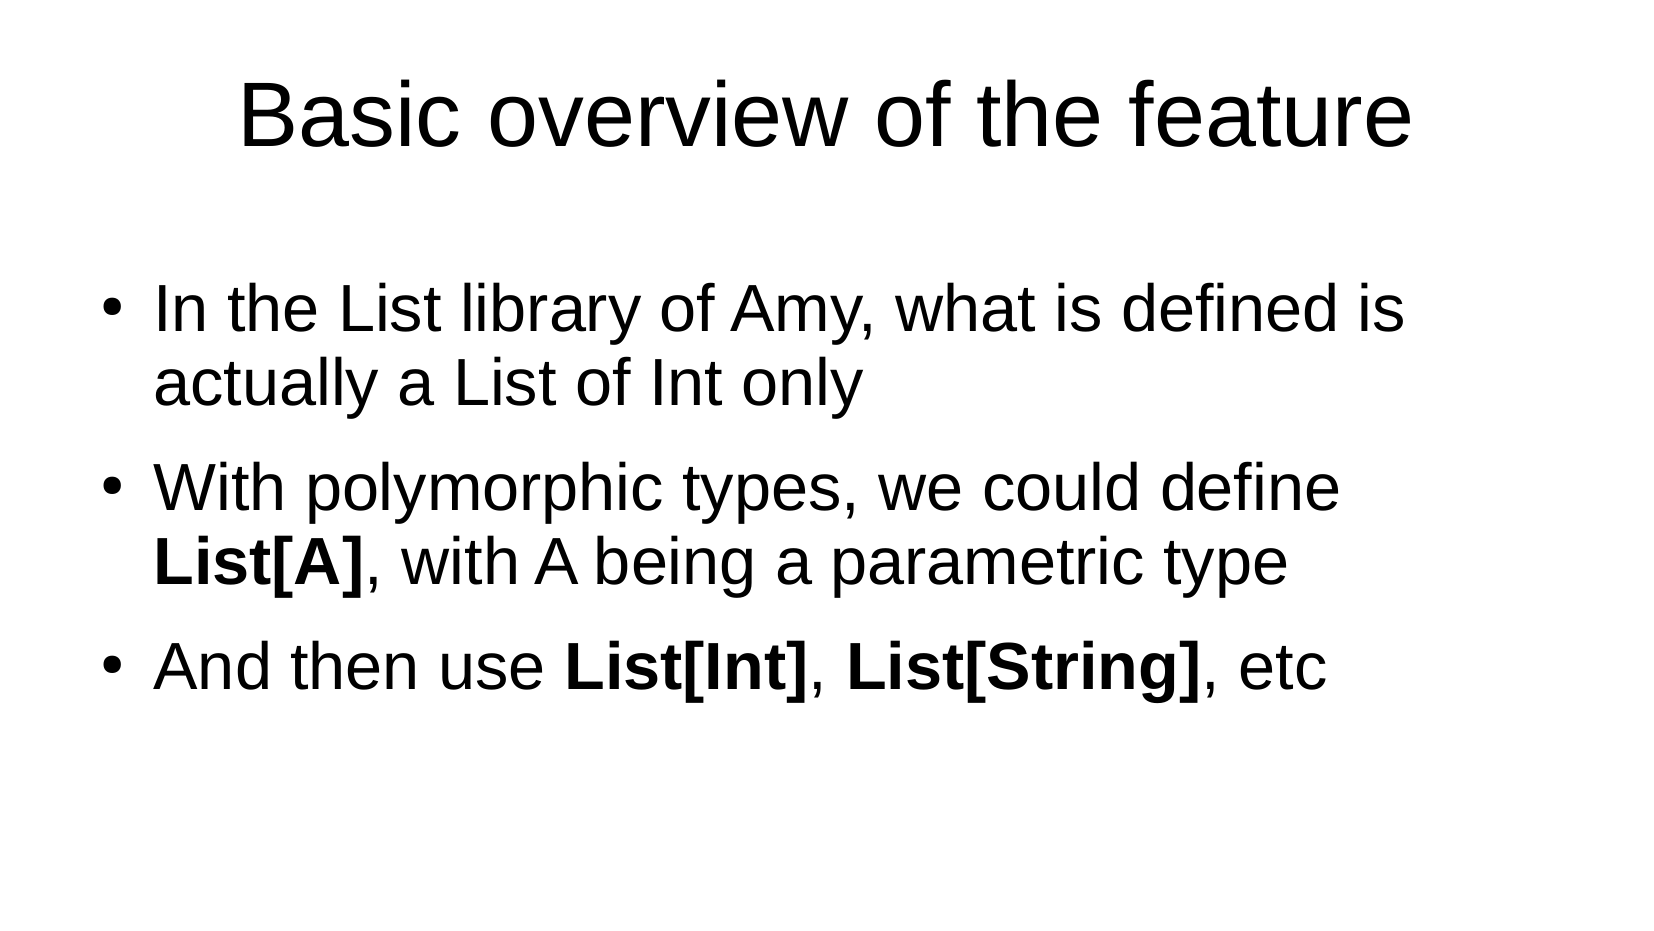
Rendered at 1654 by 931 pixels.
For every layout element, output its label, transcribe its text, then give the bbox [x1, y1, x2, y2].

title Basic overview of the feature [82, 37, 1571, 193]
list In the List library of Amy, what is defined is actually a List of Int only With polymorphic types, we could define List[A], with A being a parametric type And then use List[Int], List[String], etc [82, 270, 1571, 811]
